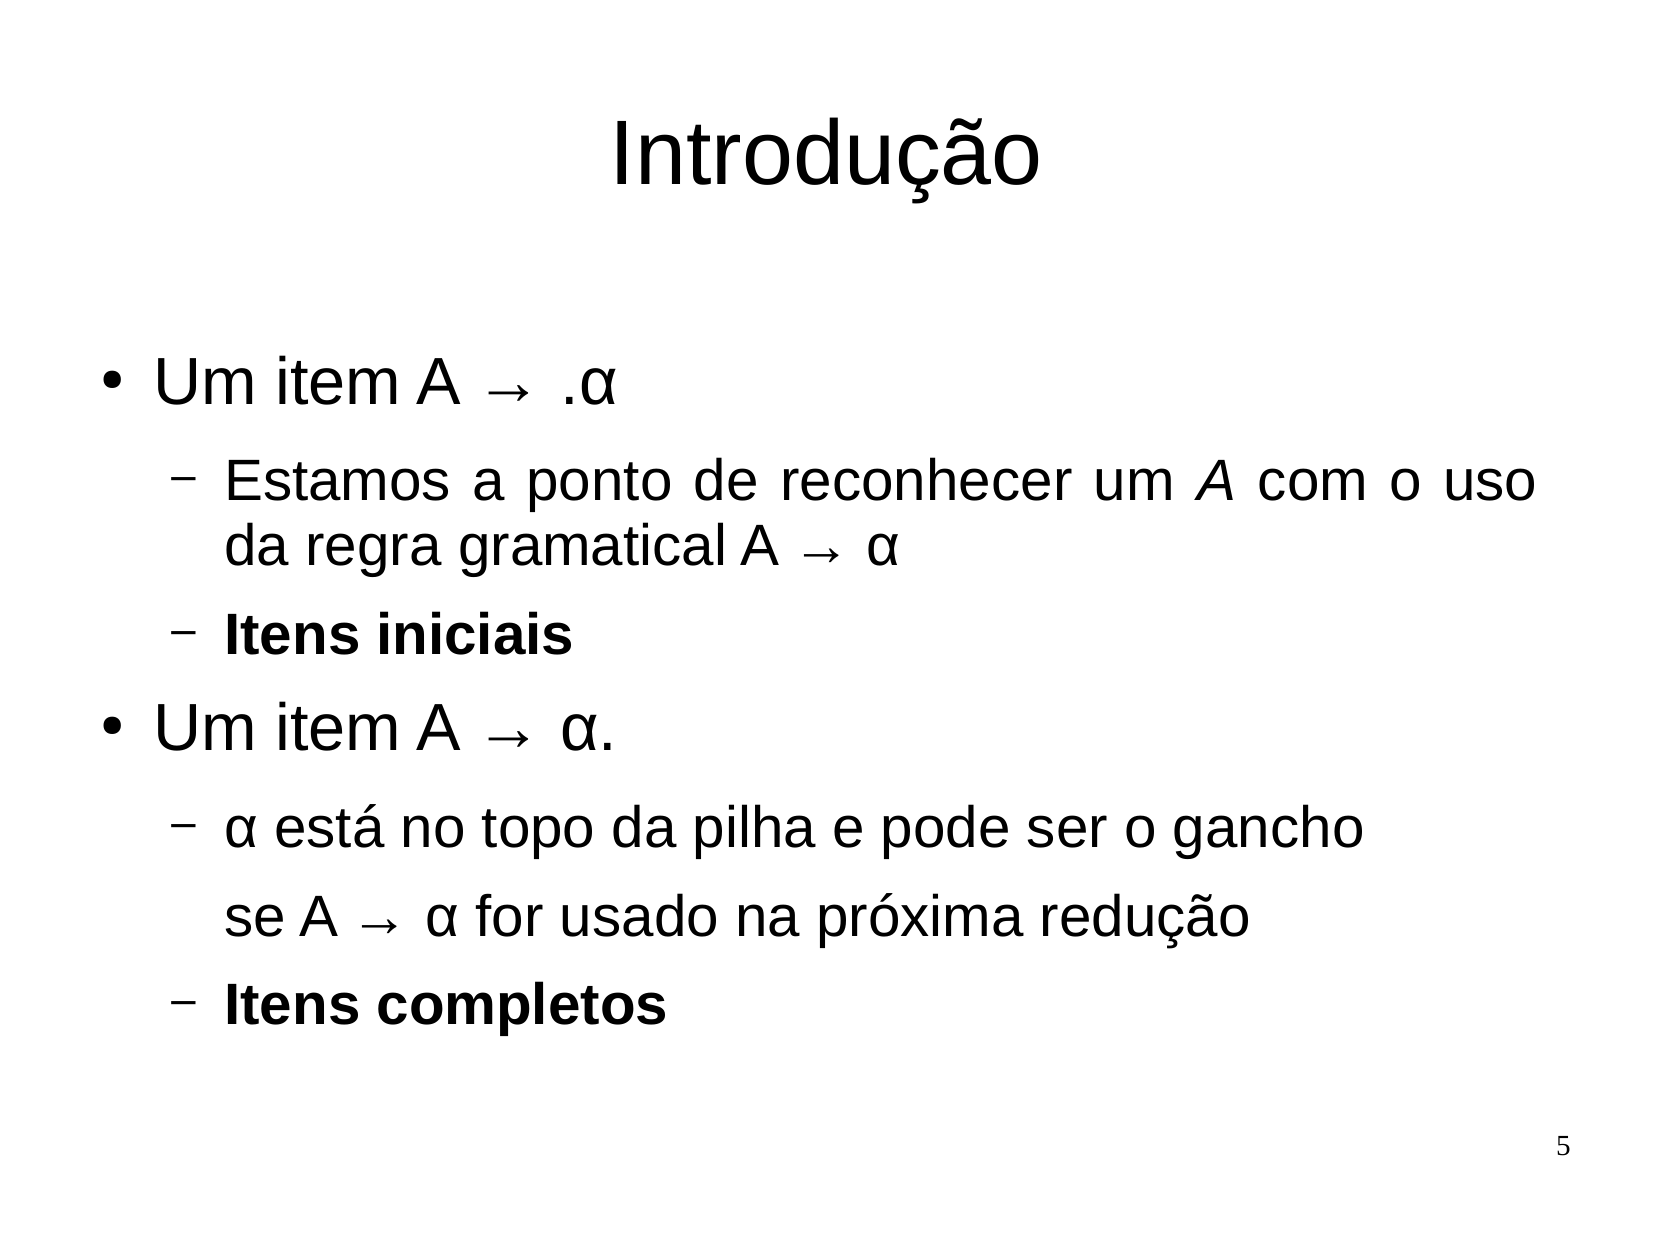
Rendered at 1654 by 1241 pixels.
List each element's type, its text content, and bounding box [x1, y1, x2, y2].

list Um item A → .α Estamos a ponto de reconhecer um A com o uso da regra gramatical A → α Itens iniciais Um item A → α. α está no topo da pilha e pode ser o gancho se A → α for usado na próxima redução Itens completos [82, 343, 1538, 1063]
title Introdução [82, 49, 1571, 257]
